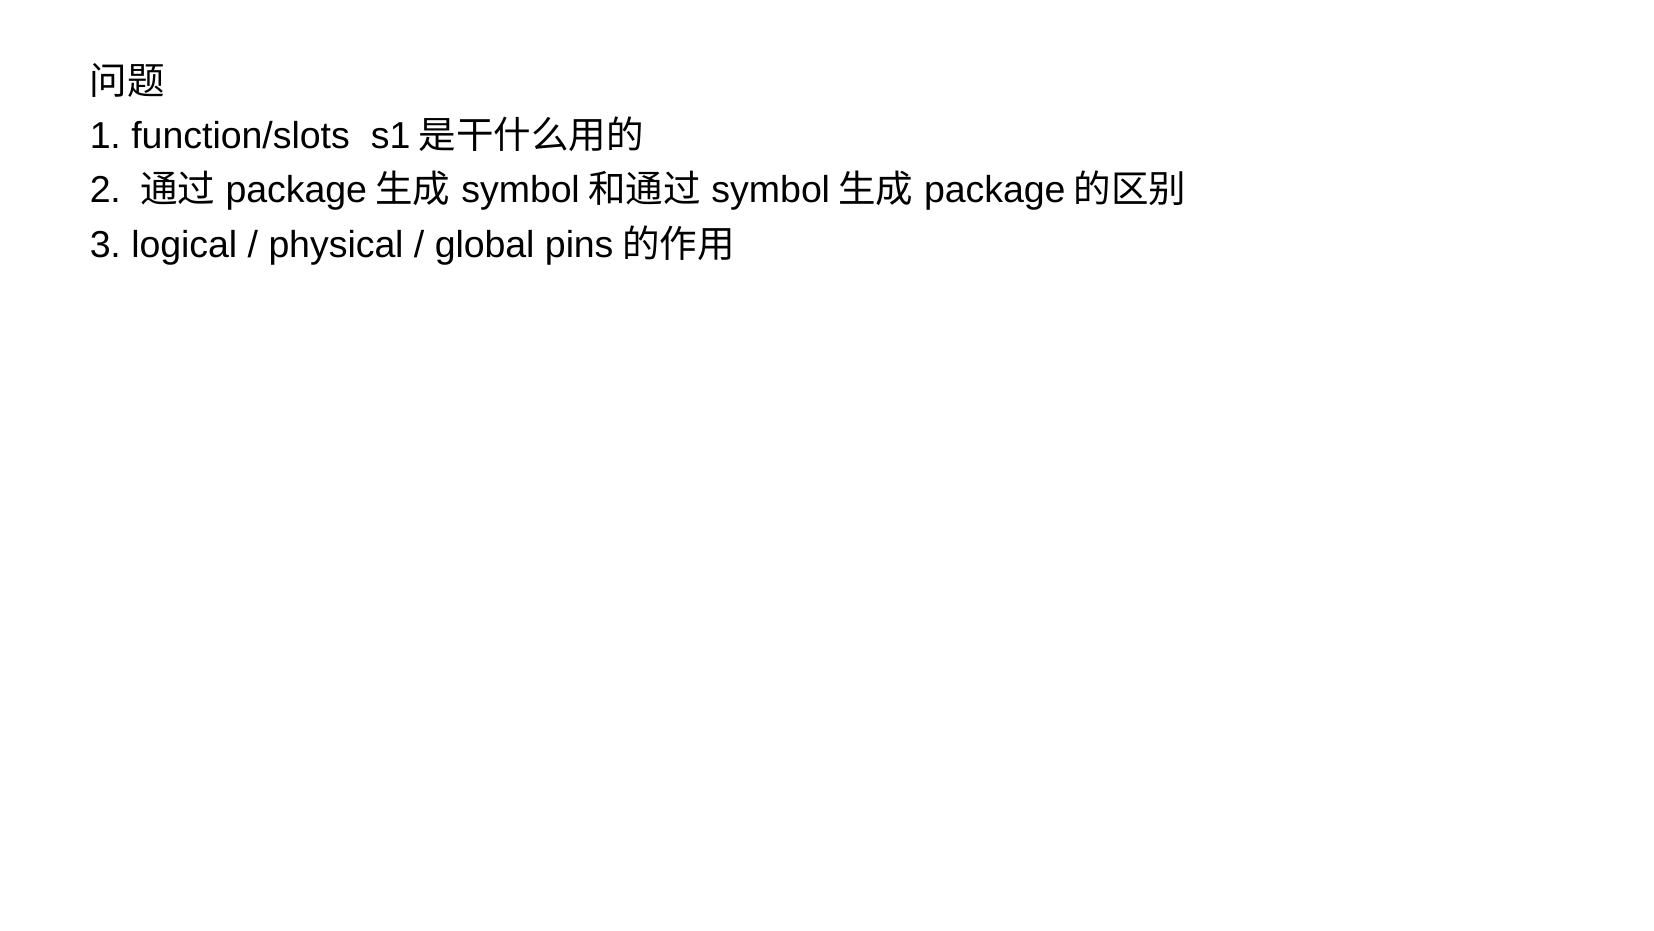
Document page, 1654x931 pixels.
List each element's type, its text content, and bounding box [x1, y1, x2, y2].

text_box 问题 1. function/slots s1是干什么用的 2. 通过package生成symbol和通过symbol生成package的区别 3. logical / physical / global pins的作用 [75, 43, 1501, 788]
